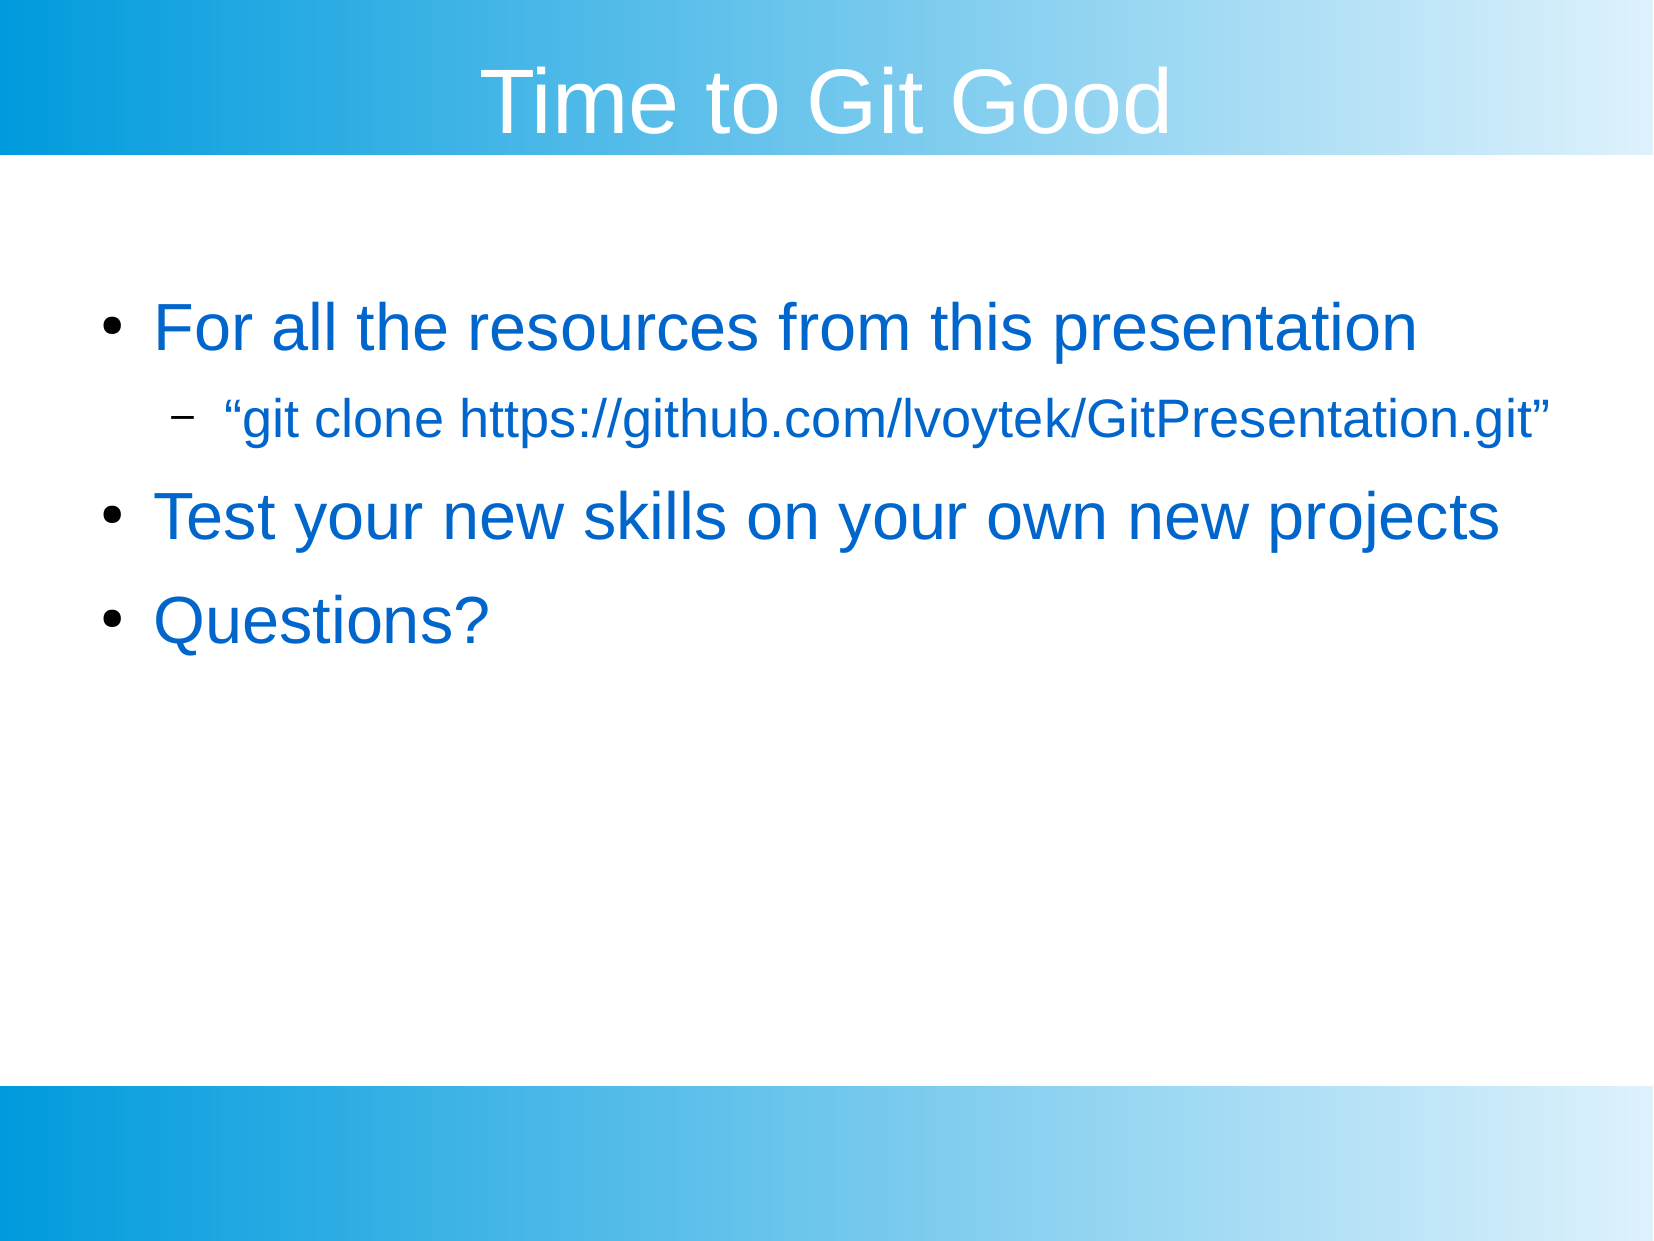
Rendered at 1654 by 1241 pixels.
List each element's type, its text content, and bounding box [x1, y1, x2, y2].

list For all the resources from this presentation “git clone https://github.com/lvoytek/GitPresentation.git” Test your new skills on your own new projects Questions? [82, 290, 1571, 1010]
title Time to Git Good [82, 49, 1571, 155]
